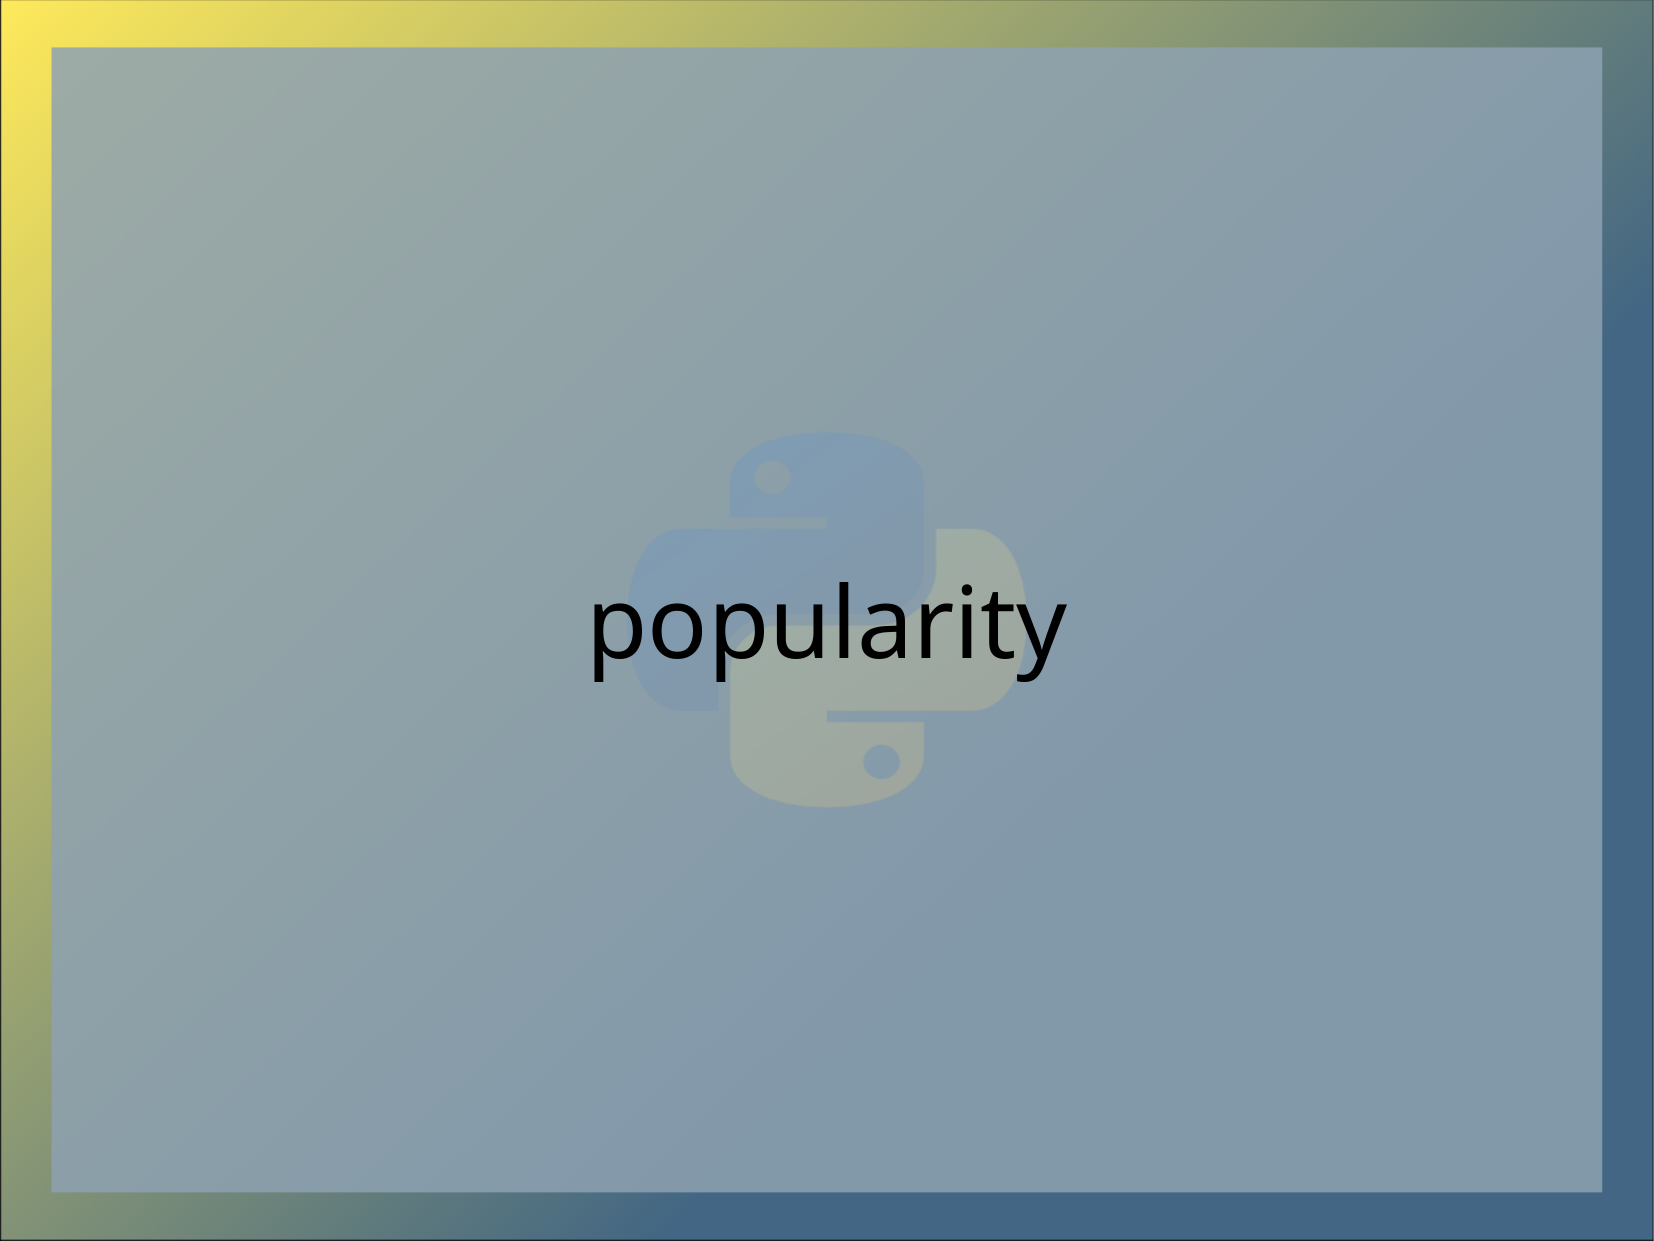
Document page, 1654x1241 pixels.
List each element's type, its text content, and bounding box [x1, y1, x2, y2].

title popularity [82, 561, 1571, 679]
picture [0, 0, 1654, 1241]
